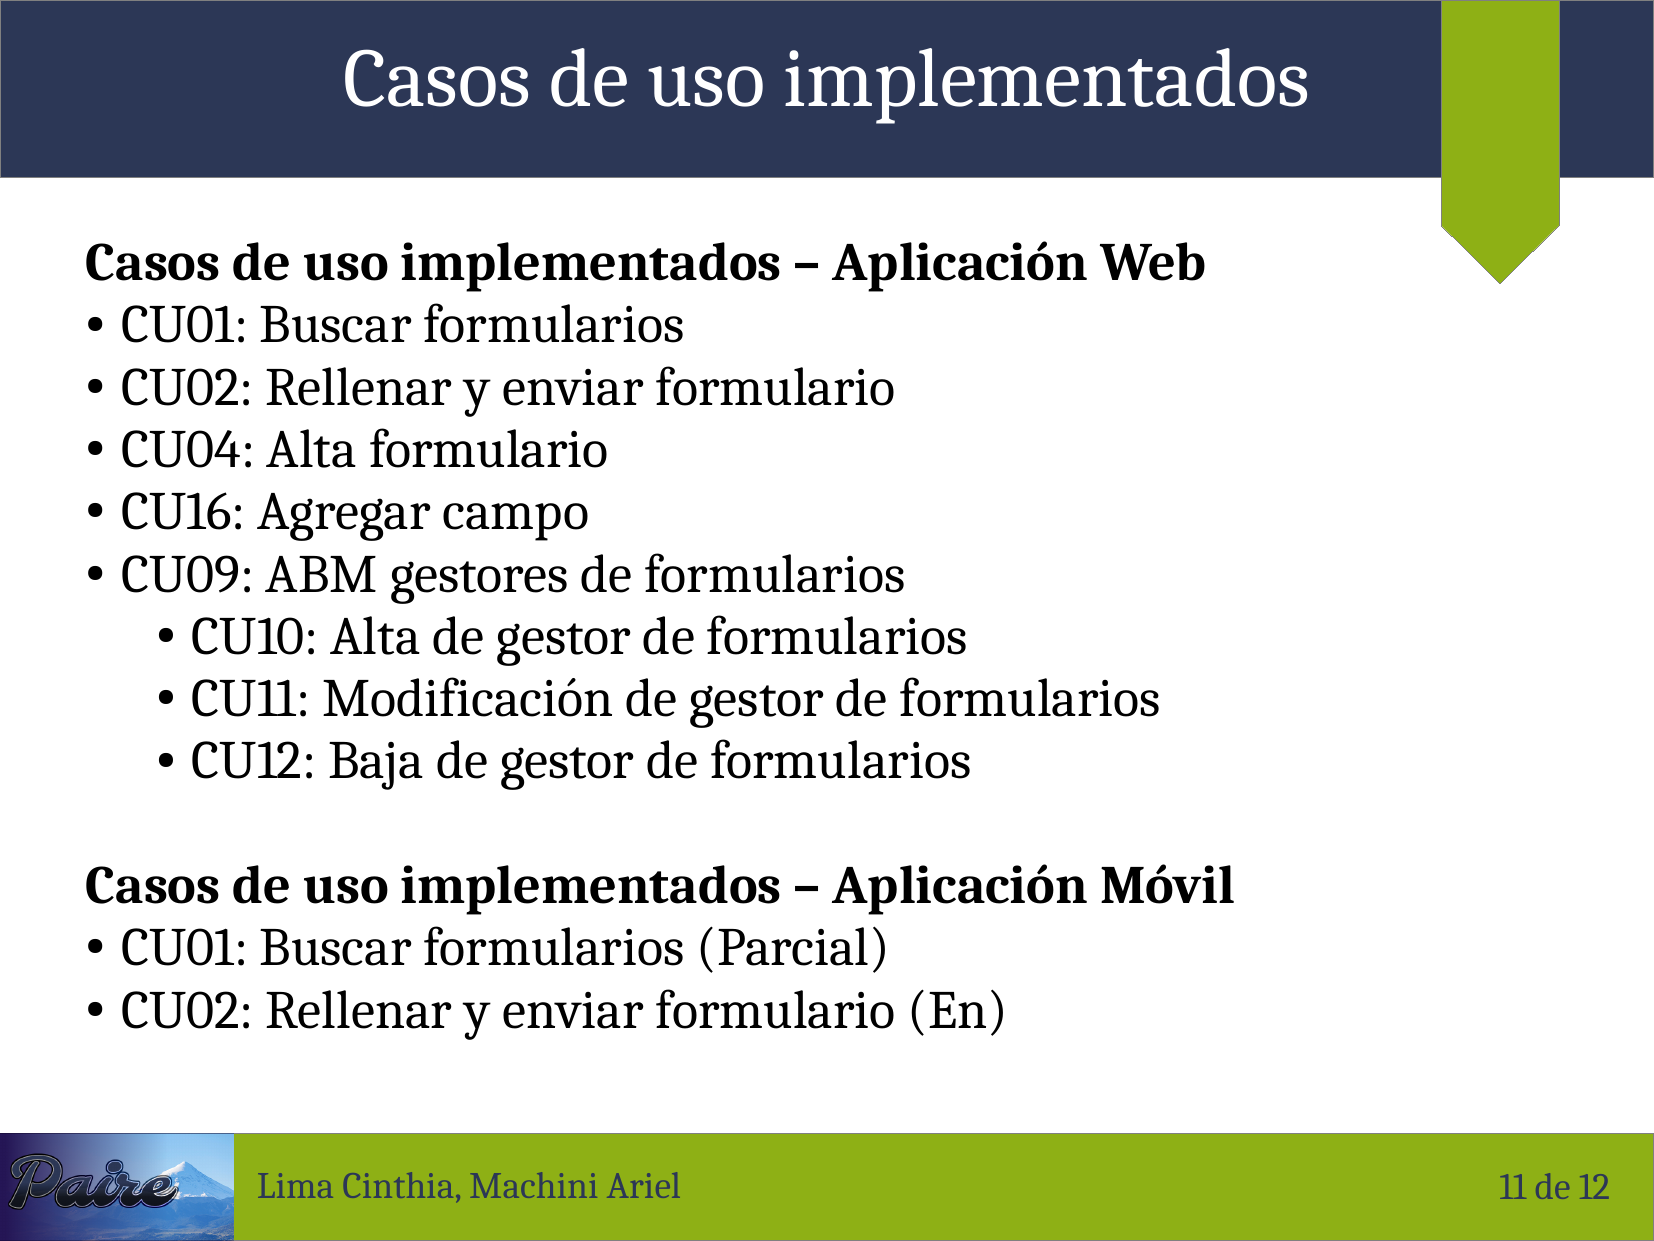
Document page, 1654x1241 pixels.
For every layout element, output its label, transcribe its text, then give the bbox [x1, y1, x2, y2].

text_box <number> de 12 [1476, 1158, 1654, 1217]
picture [0, 1133, 234, 1241]
text_box [234, 1133, 1654, 1241]
text_box Lima Cinthia, Machini Ariel [242, 1157, 715, 1217]
text_box Casos de uso implementados – Aplicación Web CU01: Buscar formularios CU02: Rellenar y enviar formulario CU04: Alta formulario CU16: Agregar campo CU09: ABM gestores de formularios CU10: Alta de gestor de formularios CU11: Modificación de gestor de formularios CU12: Baja de gestor de formularios Casos de uso implementados – Aplicación Móvil CU01: Buscar formularios (Parcial) CU02: Rellenar y enviar formulario (En) [70, 224, 1394, 1083]
text_box [0, 0, 1654, 284]
text_box Casos de uso implementados [248, 23, 1406, 136]
